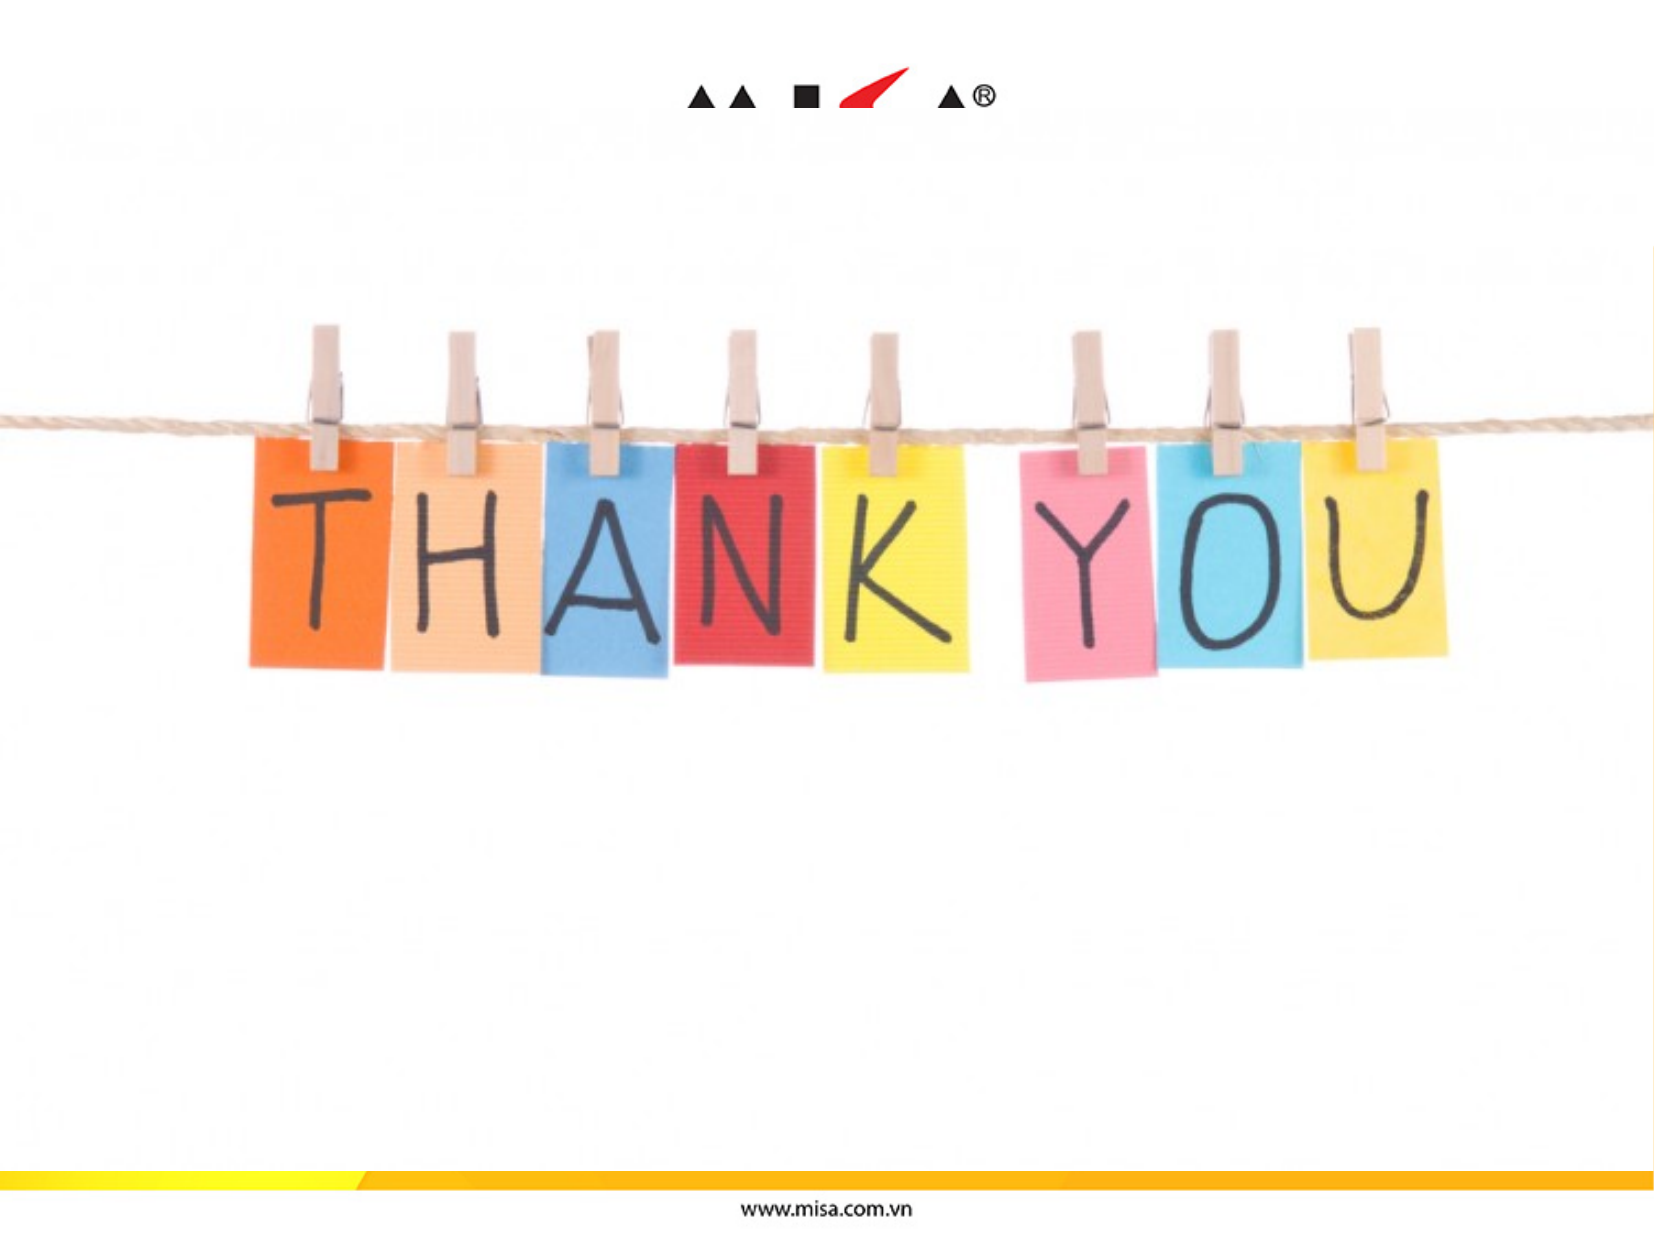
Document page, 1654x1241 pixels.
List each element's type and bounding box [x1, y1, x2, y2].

picture [0, 108, 1654, 1171]
